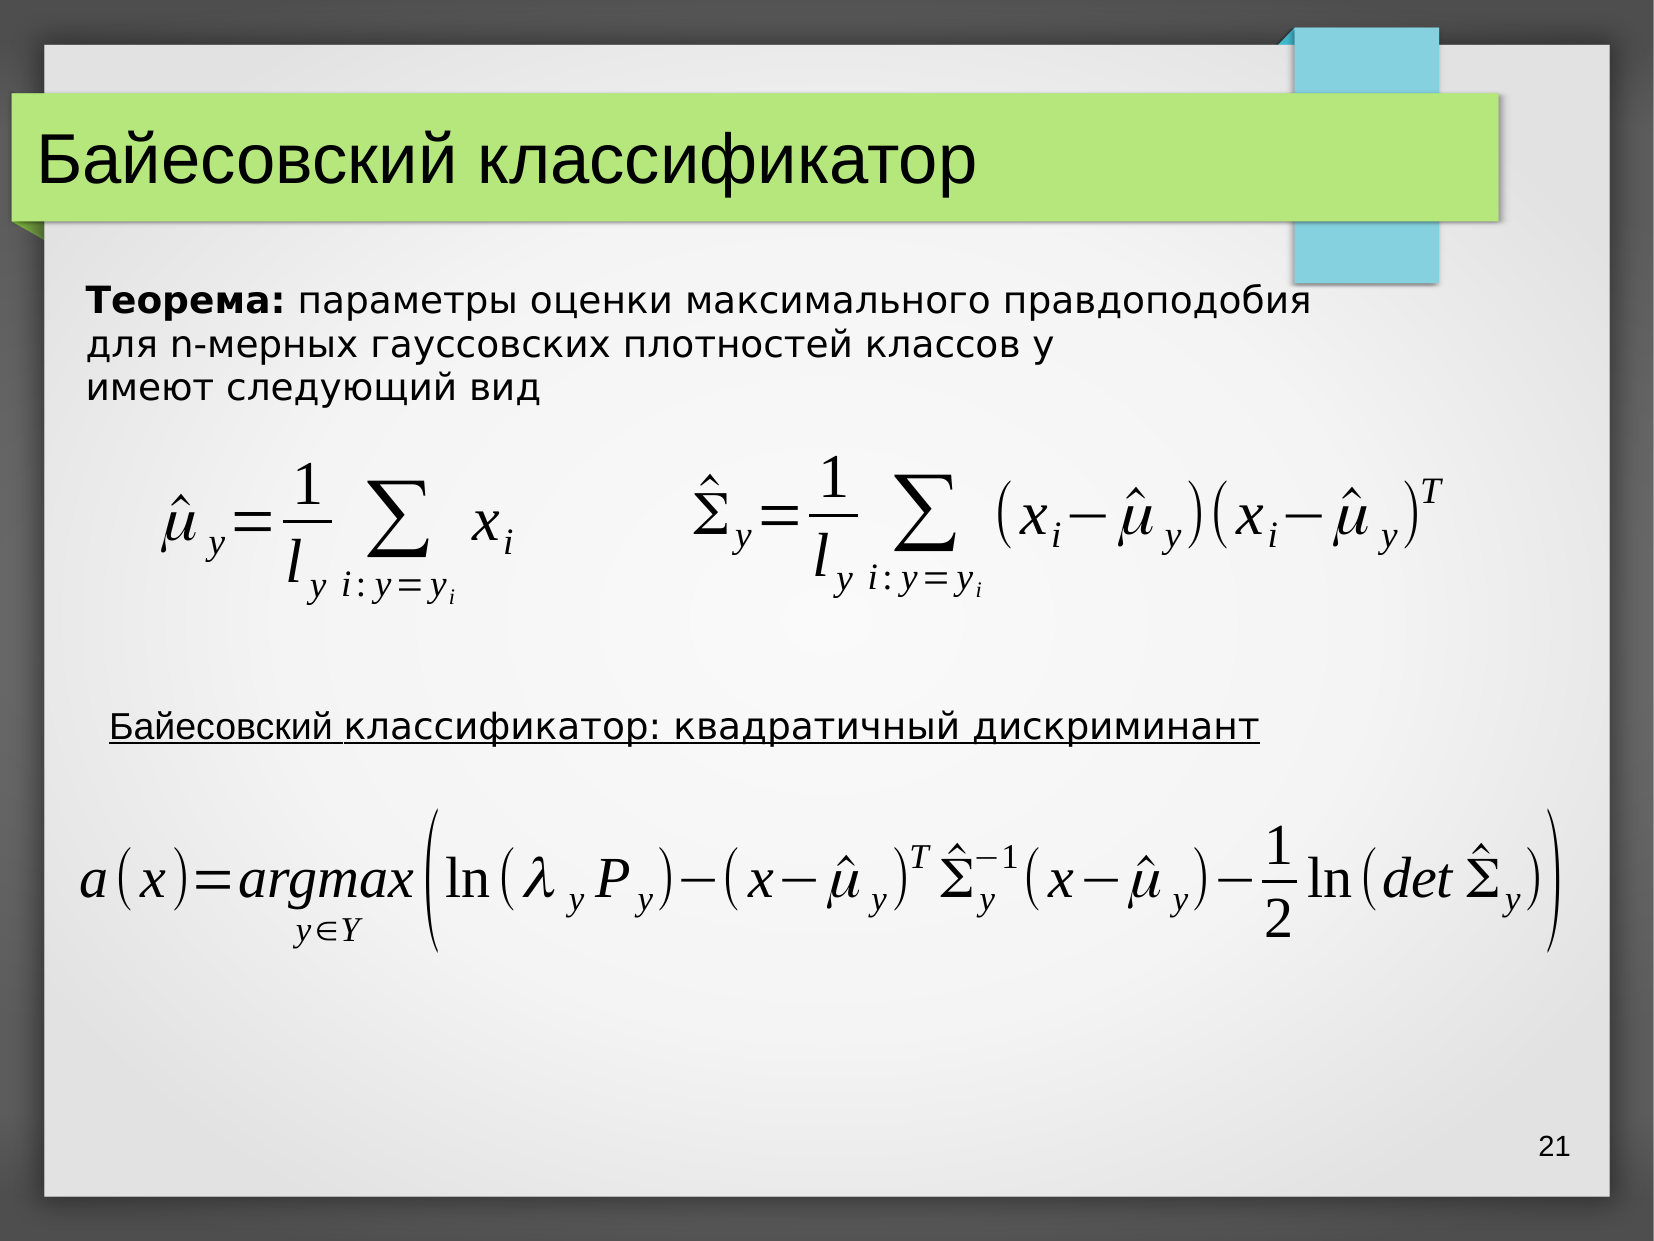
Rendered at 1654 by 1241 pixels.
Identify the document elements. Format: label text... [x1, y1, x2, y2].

chart [72, 805, 1571, 957]
picture [0, 0, 1654, 1241]
text_box Байесовский классификатор: квадратичный дискриминант [94, 697, 1347, 800]
chart [153, 469, 520, 609]
title Байесовский классификатор [35, 118, 1489, 200]
chart [685, 469, 1452, 603]
text_box Теорема: параметры оценки максимального правдоподобия для n-мерных гауссовских плотностей классов y имеют следующий вид [70, 271, 1548, 469]
